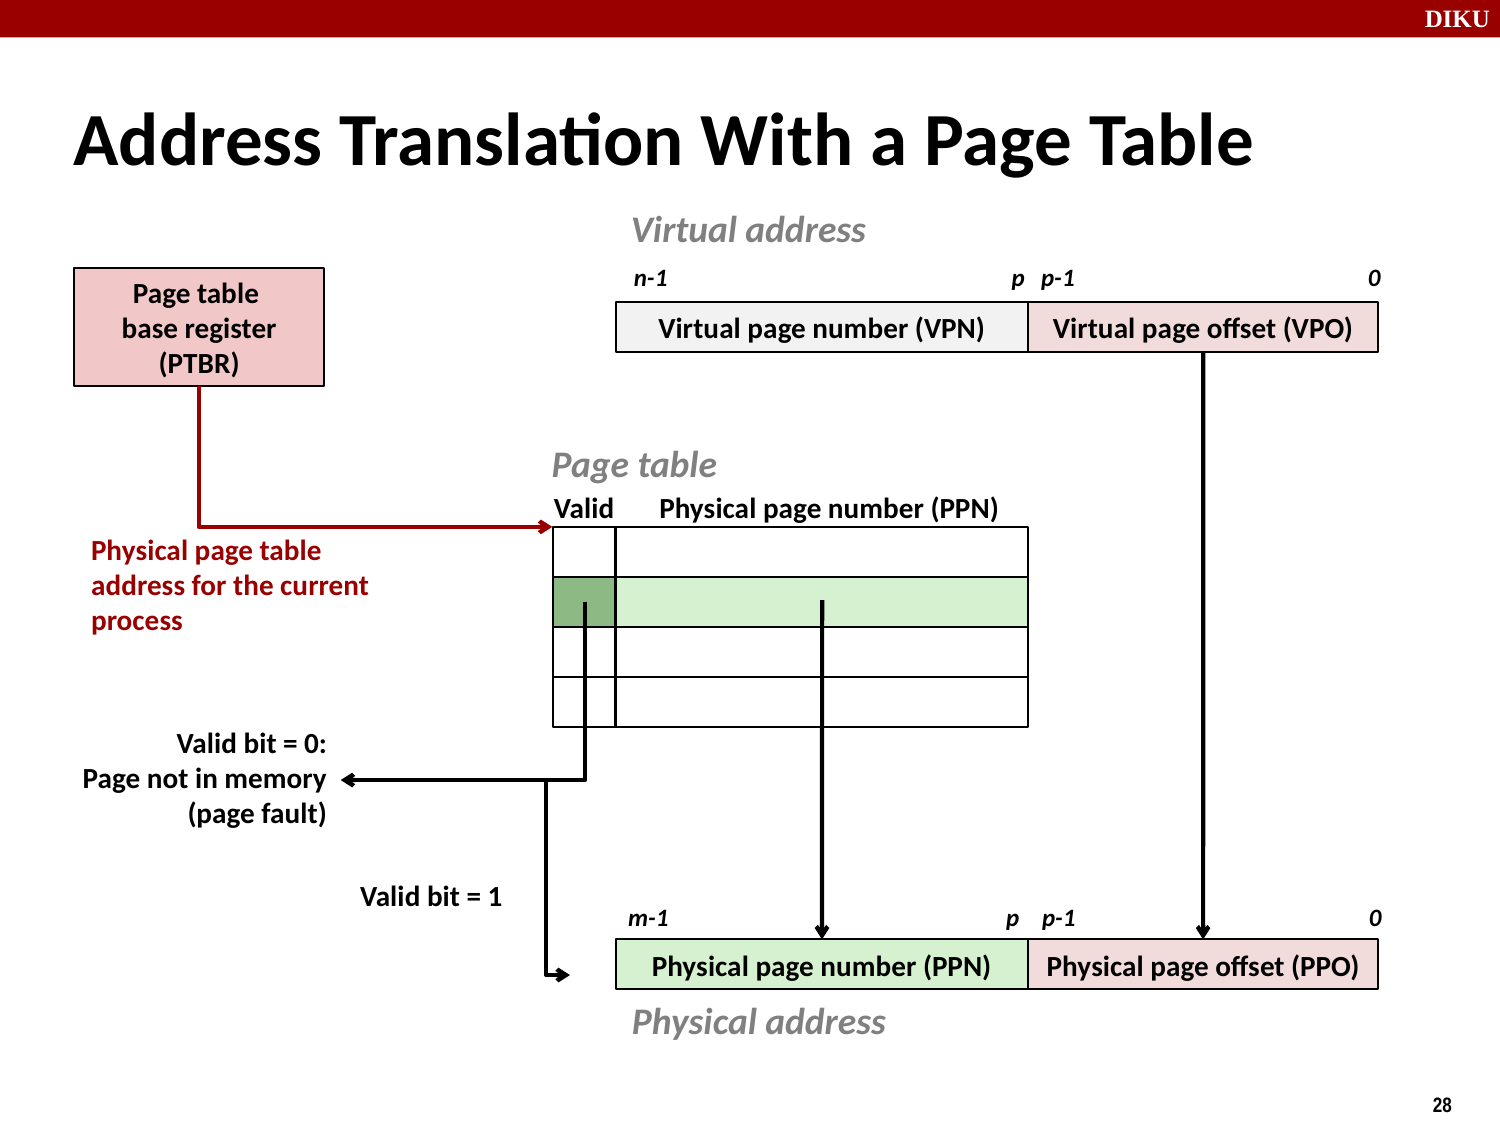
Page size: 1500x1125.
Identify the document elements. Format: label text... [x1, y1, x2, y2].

text_box Valid [539, 493, 630, 532]
text_box n-1 [618, 254, 683, 300]
text_box Virtual page offset (VPO) [1028, 301, 1378, 352]
text_box Virtual page number (VPN) [615, 301, 1028, 352]
text_box Physical address [617, 989, 902, 1050]
text_box Valid bit = 0: Page not in memory (page fault) [67, 717, 342, 837]
text_box Physical page table address for the current process [76, 524, 385, 644]
text_box Physical page offset (PPO) [1028, 939, 1378, 990]
text_box p [996, 254, 1040, 300]
text_box Physical page number (PPN) [644, 482, 1014, 533]
text_box m-1 [613, 894, 684, 939]
text_box Virtual address [616, 198, 882, 258]
text_box p [991, 894, 1035, 939]
text_box 0 [1353, 254, 1396, 300]
text_box 0 [1354, 894, 1397, 939]
text_box Page table [536, 433, 750, 493]
text_box p-1 [1040, 254, 1090, 300]
text_box Address Translation With a Page Table [58, 72, 1304, 198]
text_box [553, 576, 1028, 626]
text_box p-1 [1035, 894, 1091, 939]
text_box Physical page number (PPN) [615, 939, 1028, 990]
text_box Valid bit = 1 [344, 870, 518, 920]
text_box Page table base register (PTBR) [74, 267, 325, 386]
